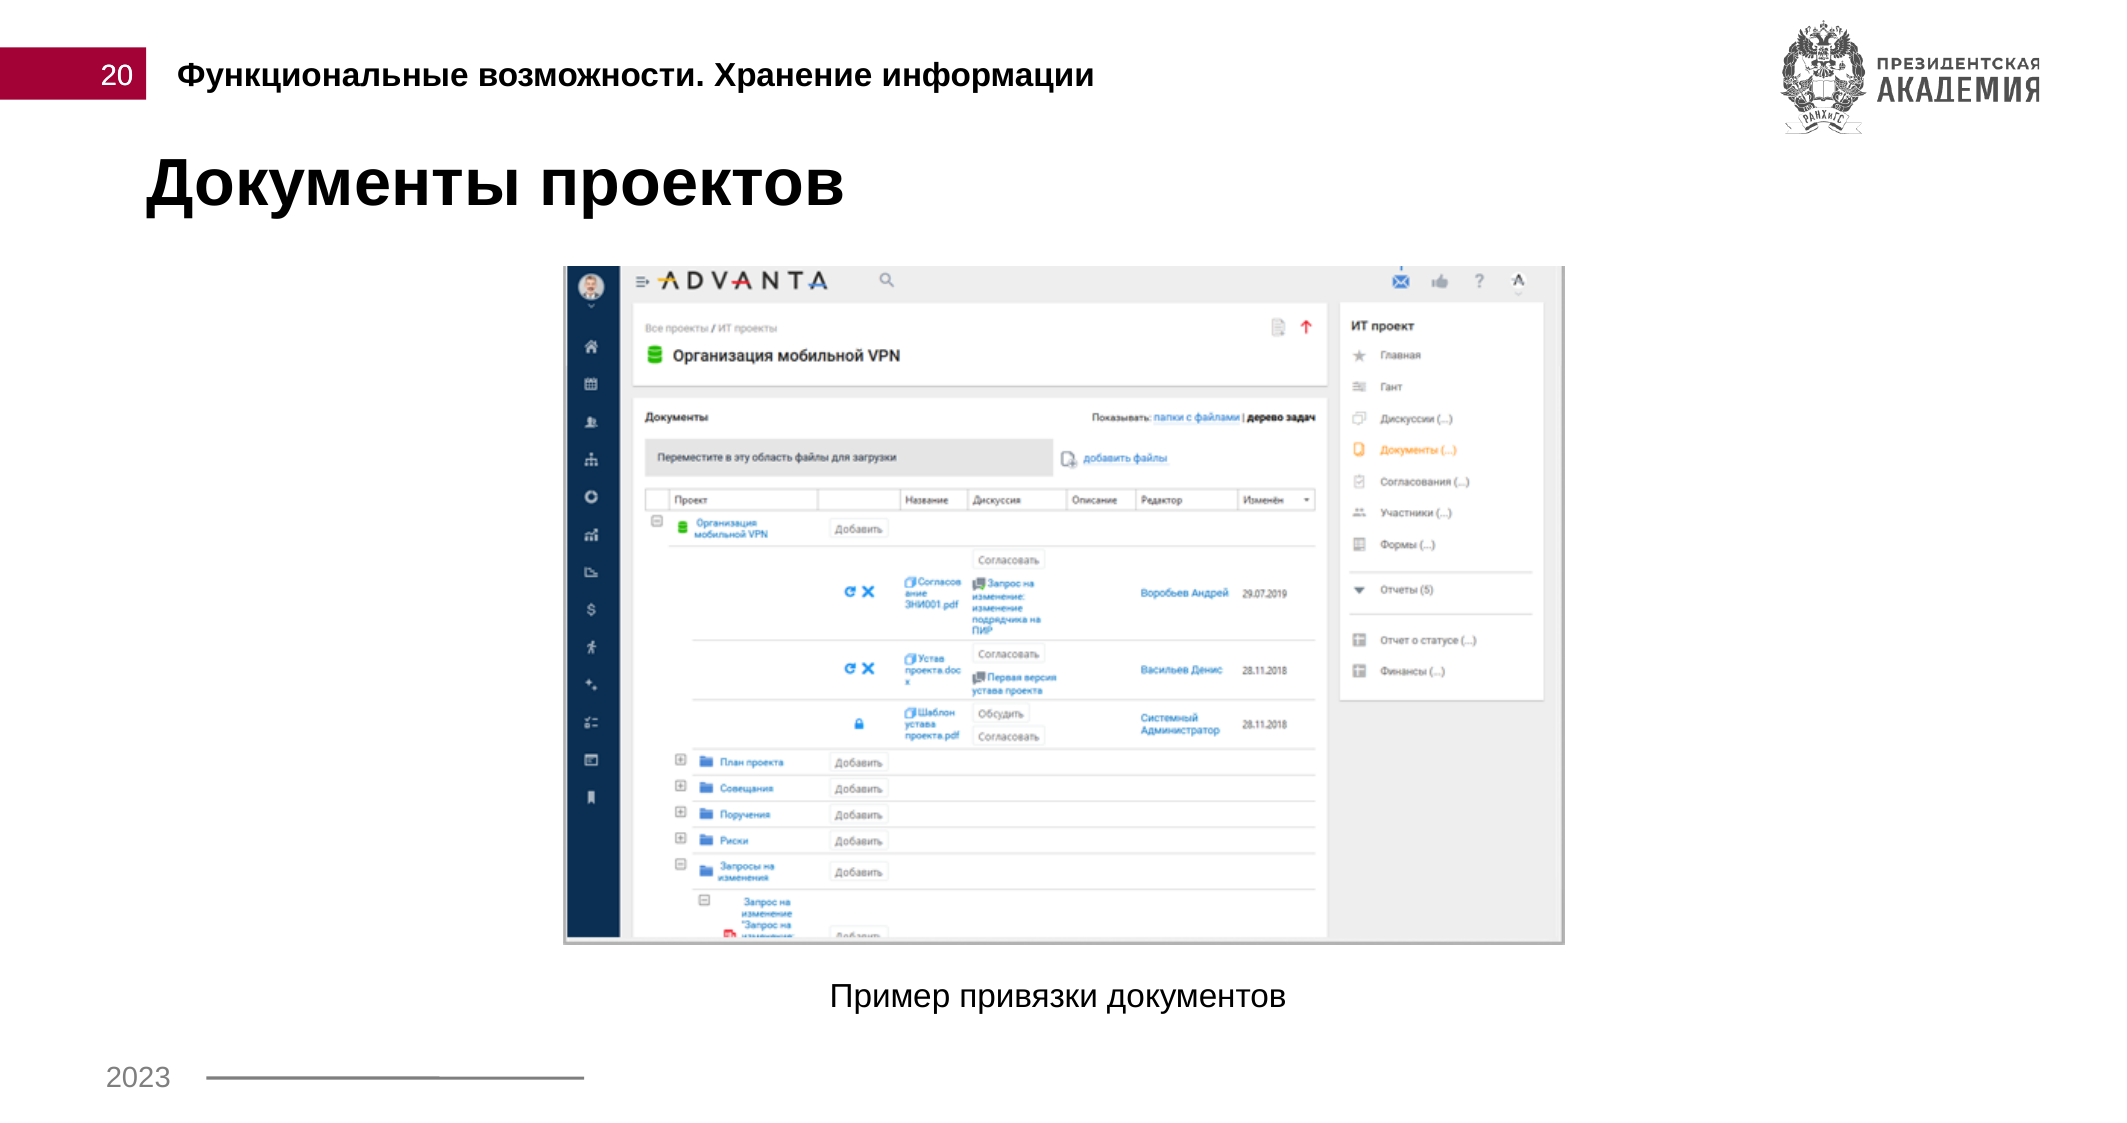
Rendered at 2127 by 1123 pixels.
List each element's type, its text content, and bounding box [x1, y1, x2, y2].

picture [563, 266, 1565, 945]
slide_number <номер> [27, 43, 149, 104]
picture [1780, 20, 2040, 134]
title Документы проектов [146, 147, 1359, 232]
list Пример привязки документов [531, 974, 1595, 1034]
text_box Функциональные возможности. Хранение информации [177, 43, 1447, 103]
